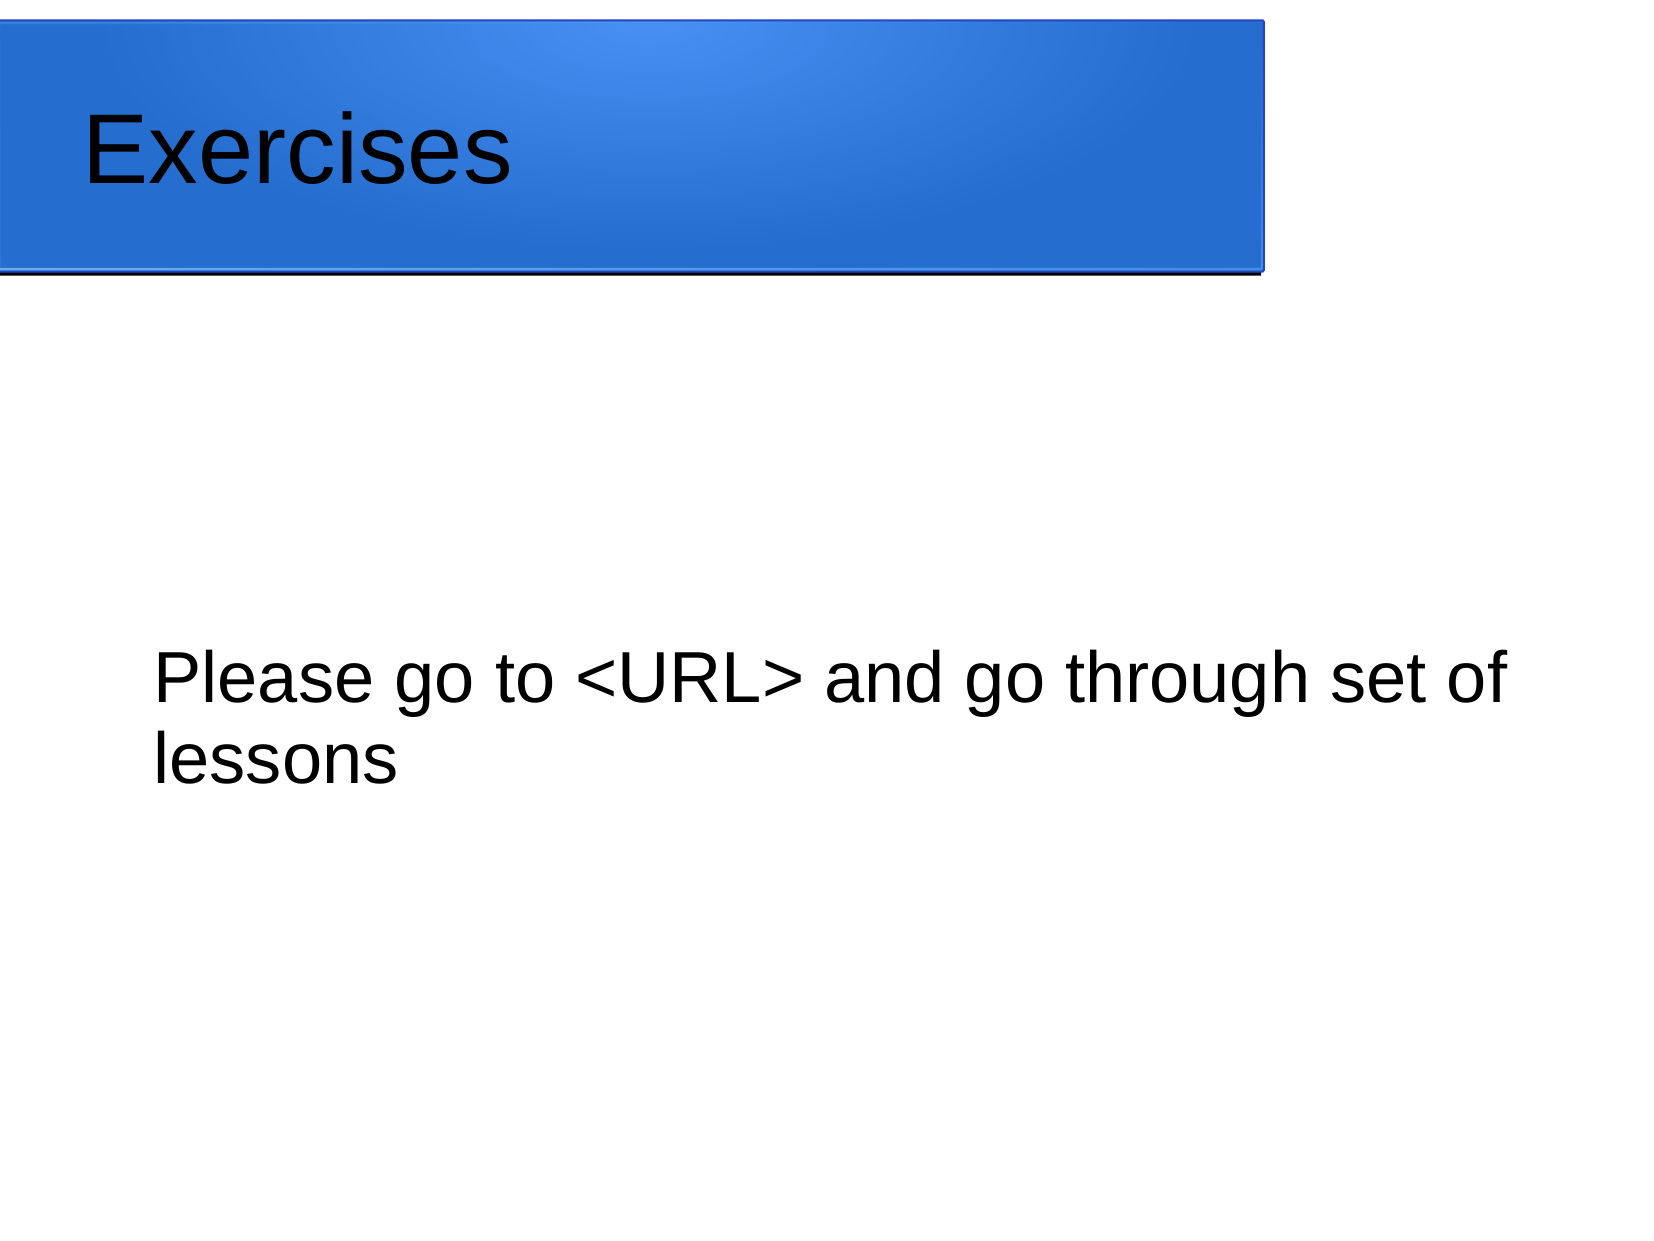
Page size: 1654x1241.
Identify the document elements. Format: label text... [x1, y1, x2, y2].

list Please go to <URL> and go through set of lessons [82, 299, 1571, 1019]
title Exercises [82, 47, 1235, 252]
